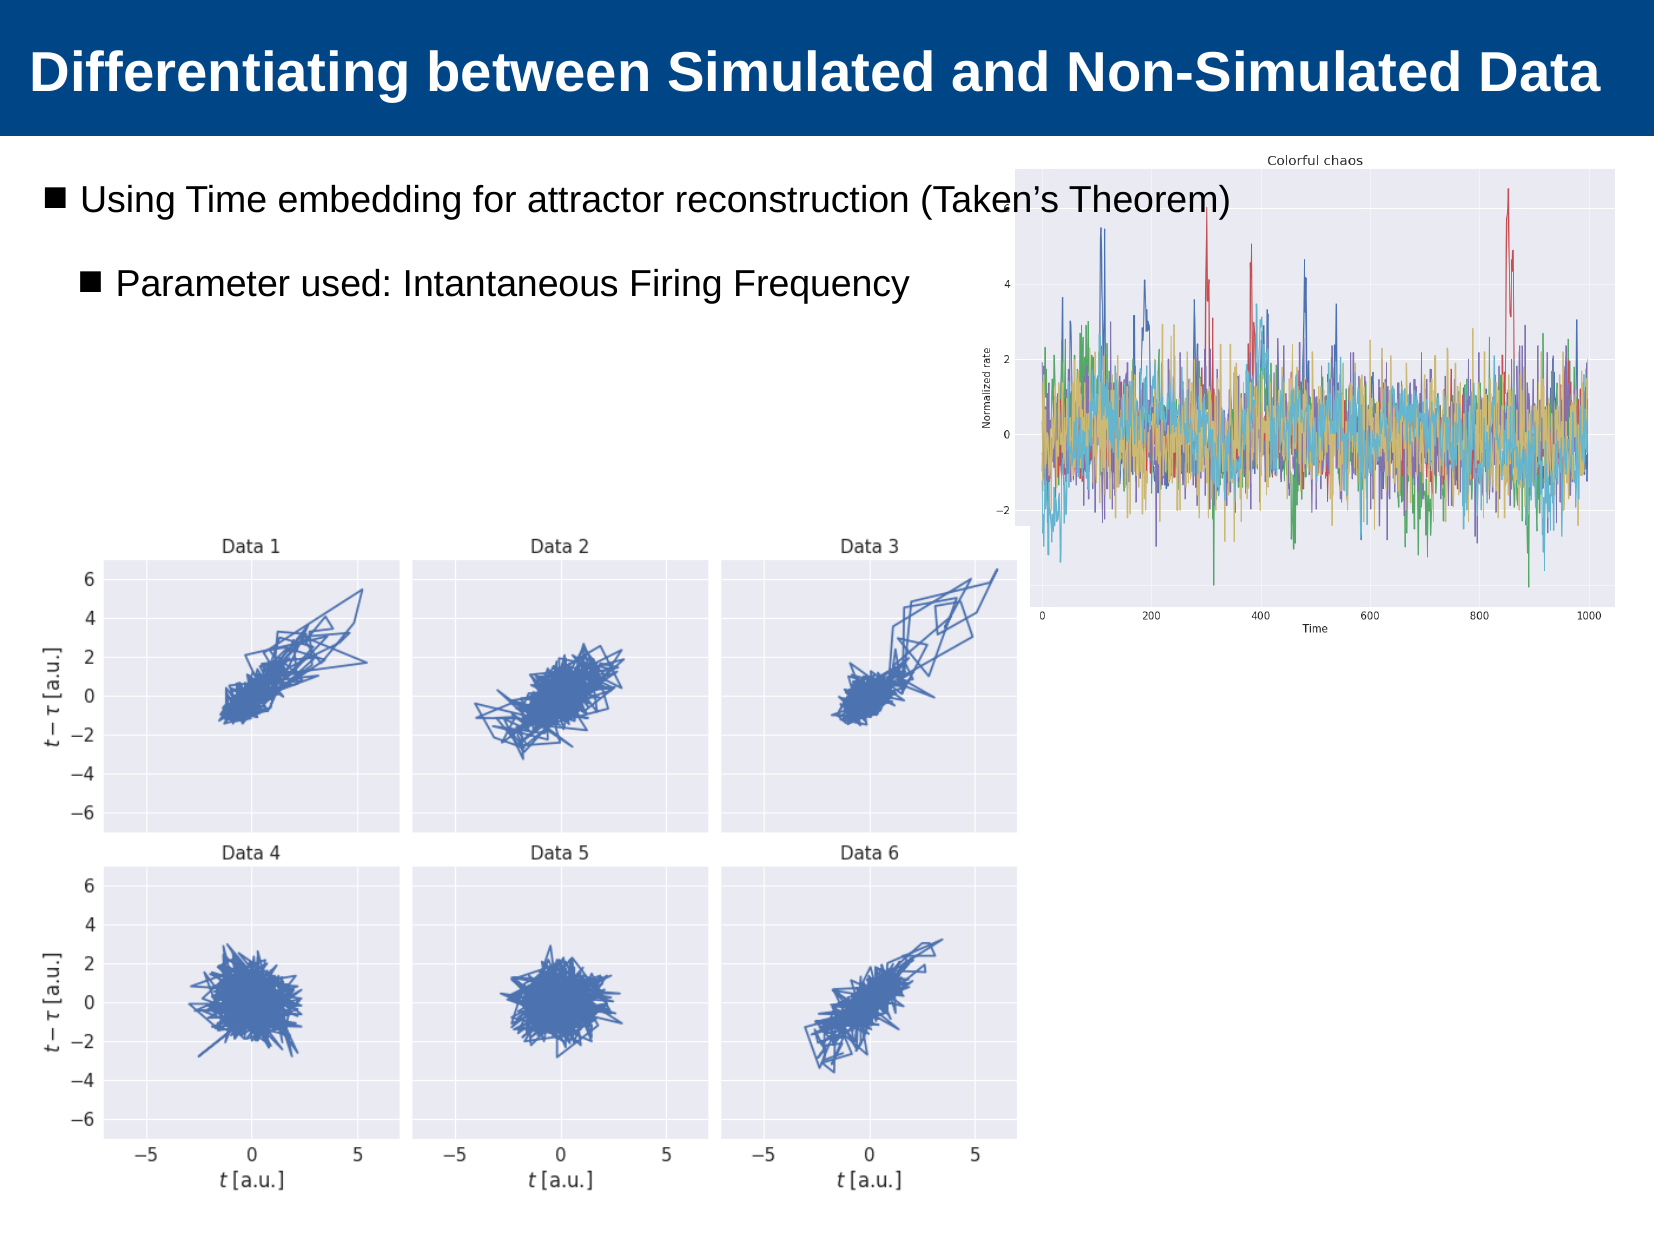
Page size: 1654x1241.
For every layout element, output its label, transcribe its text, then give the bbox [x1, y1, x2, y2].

picture [12, 148, 1621, 1205]
text_box Differentiating between Simulated and Non-Simulated Data [15, 32, 1617, 113]
text_box [0, 0, 1654, 136]
text_box Using Time embedding for attractor reconstruction (Taken’s Theorem) Parameter used: Intantaneous Firing Frequency [30, 171, 1411, 317]
